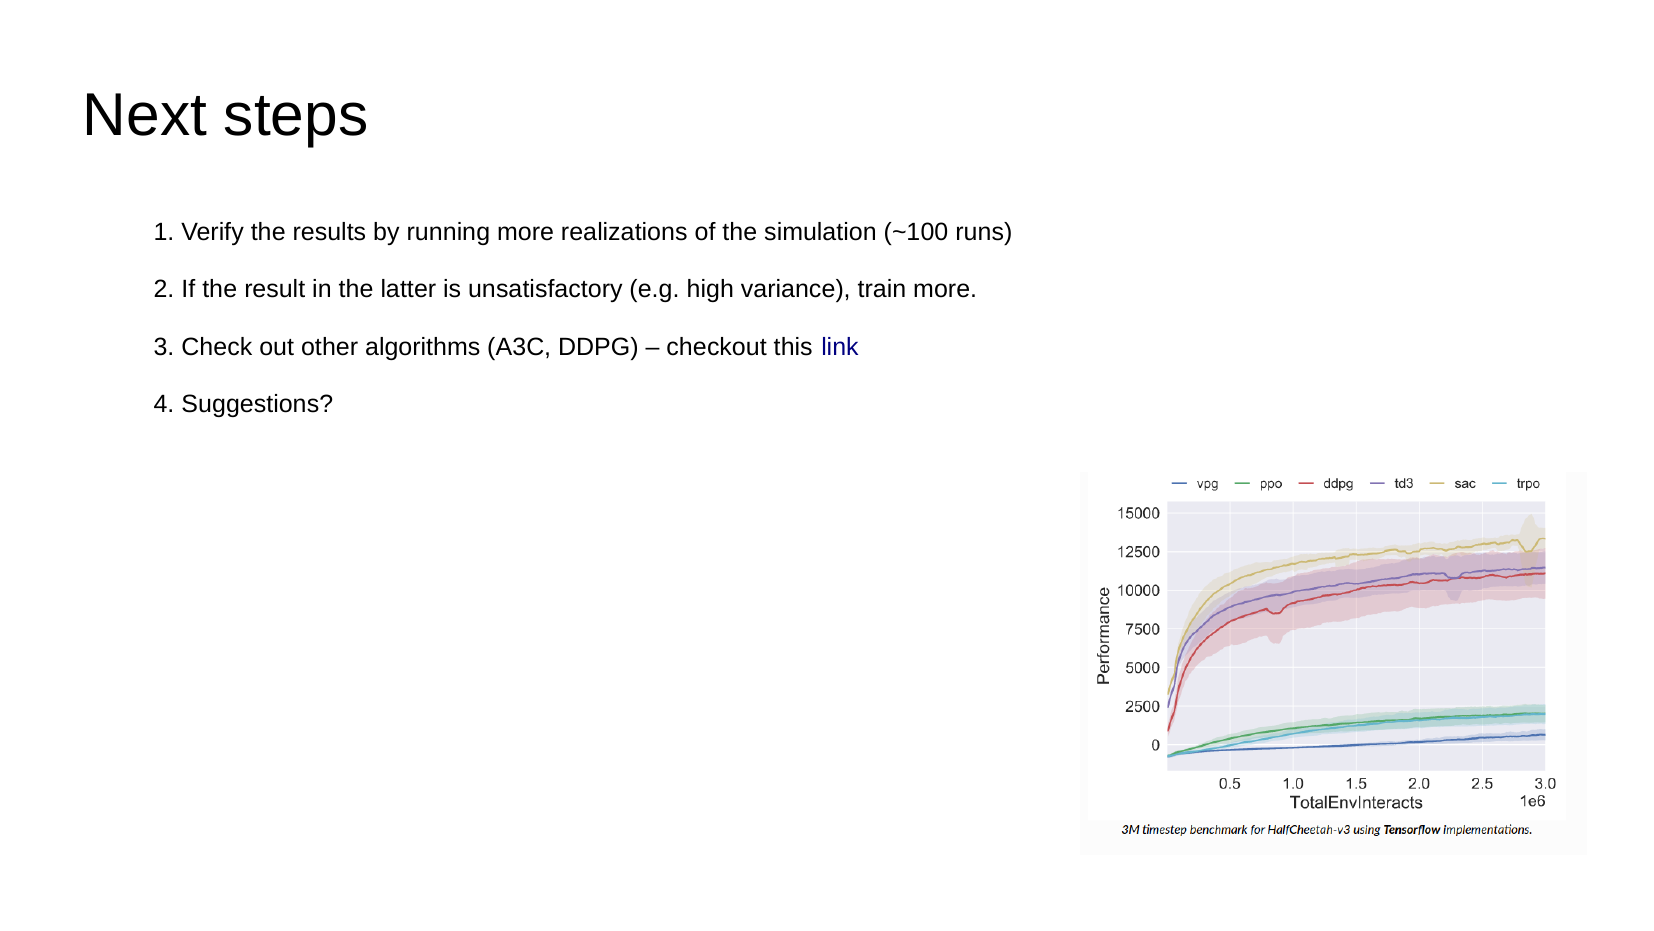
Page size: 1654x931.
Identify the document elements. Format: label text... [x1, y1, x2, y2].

list 1. Verify the results by running more realizations of the simulation (~100 runs) 2. If the result in the latter is unsatisfactory (e.g. high variance), train more. 3. Check out other algorithms (A3C, DDPG) – checkout this link 4. Suggestions? [82, 217, 1571, 758]
picture [1080, 472, 1587, 856]
title Next steps [82, 37, 1571, 193]
